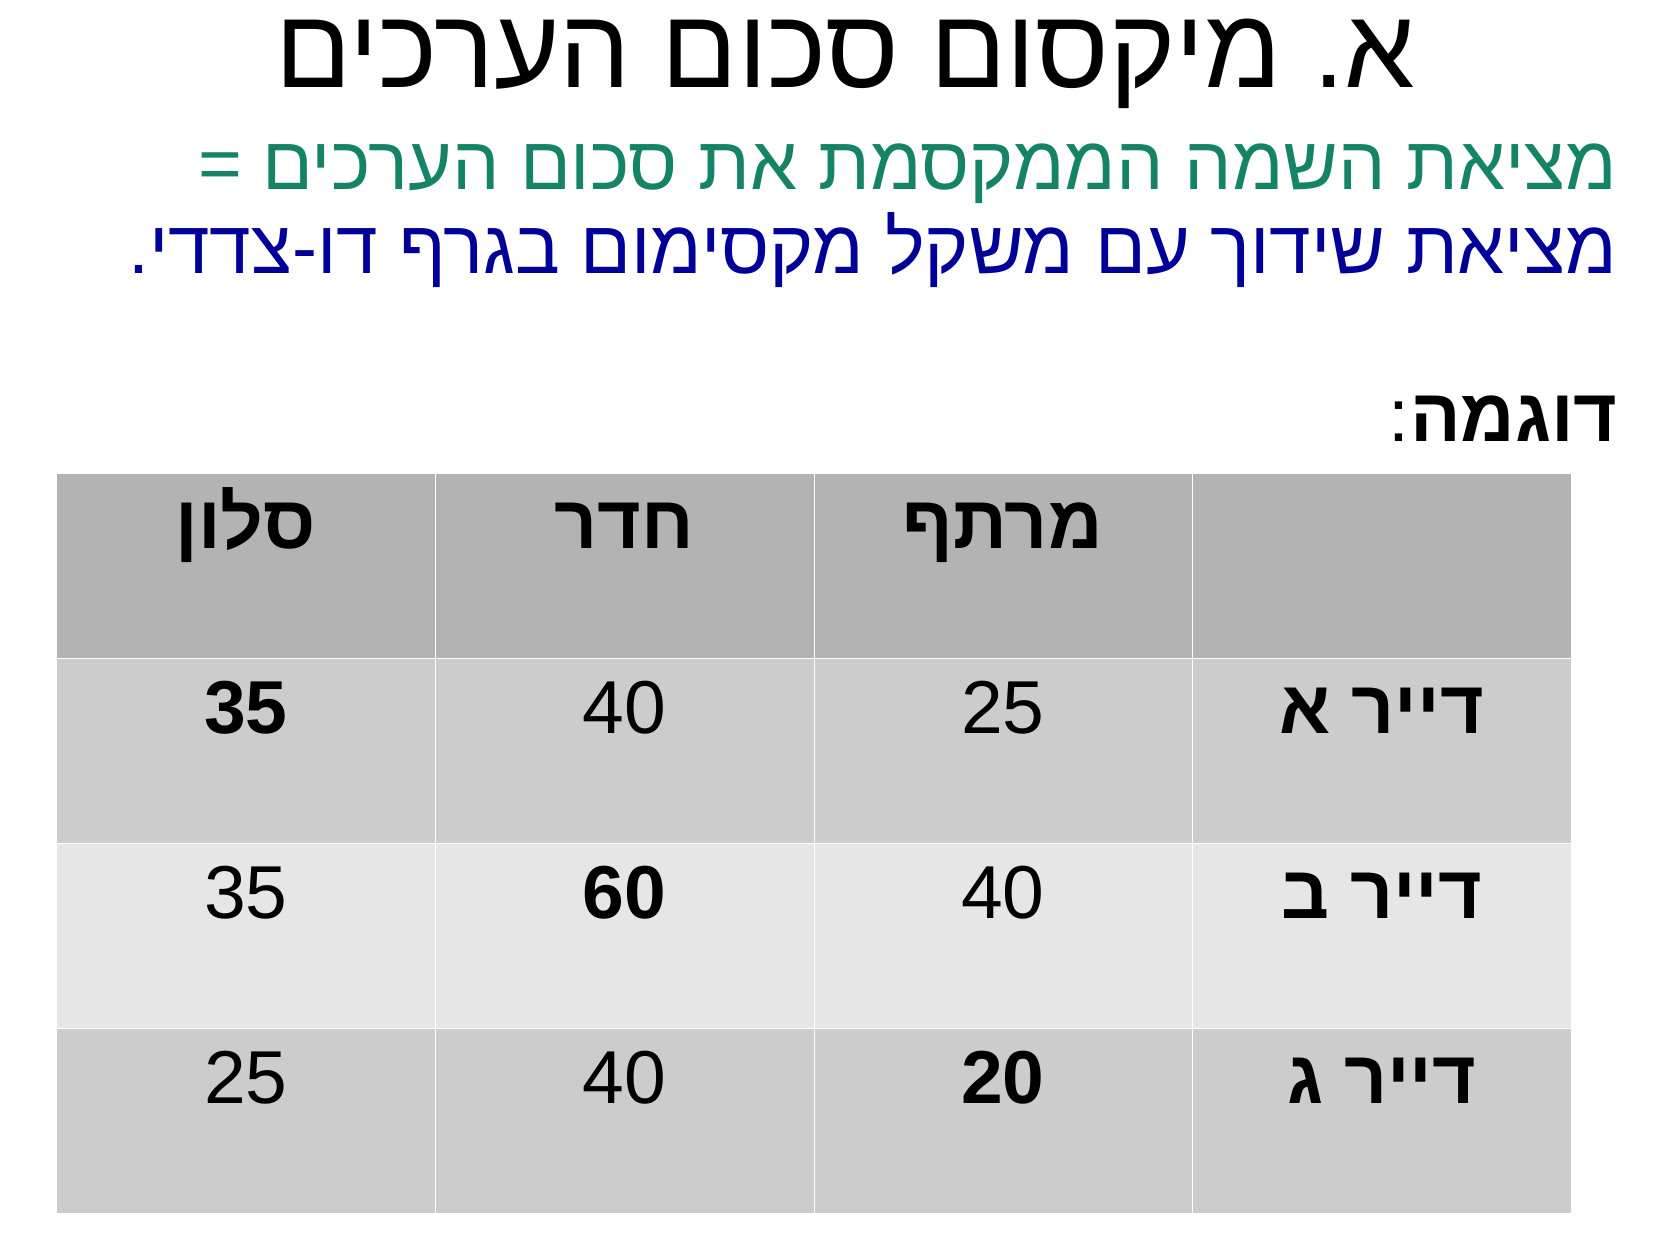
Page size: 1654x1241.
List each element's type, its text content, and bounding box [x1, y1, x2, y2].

table_header מרתף [815, 474, 1192, 658]
table_cell 40 [436, 659, 814, 843]
table_header חדר [436, 474, 814, 658]
table_cell 40 [436, 1029, 814, 1213]
title א. מיקסום סכום הערכים [19, 0, 1654, 124]
table_cell 25 [57, 1029, 435, 1213]
table_cell 60 [436, 844, 814, 1028]
text_box מציאת השמה הממקסמת את סכום הערכים = מציאת שידוך עם משקל מקסימום בגרף דו-צדדי. דוגמה: [45, 114, 1633, 466]
table_cell 40 [815, 844, 1192, 1028]
table_cell 35 [57, 844, 435, 1028]
table_cell דייר ב [1193, 844, 1571, 1028]
table_cell 20 [815, 1029, 1192, 1213]
table_cell 35 [57, 659, 435, 843]
table_header [1193, 474, 1571, 658]
table_cell דייר ג [1193, 1029, 1571, 1213]
table_header סלון [57, 474, 435, 658]
table_cell דייר א [1193, 659, 1571, 843]
table_cell 25 [815, 659, 1192, 843]
